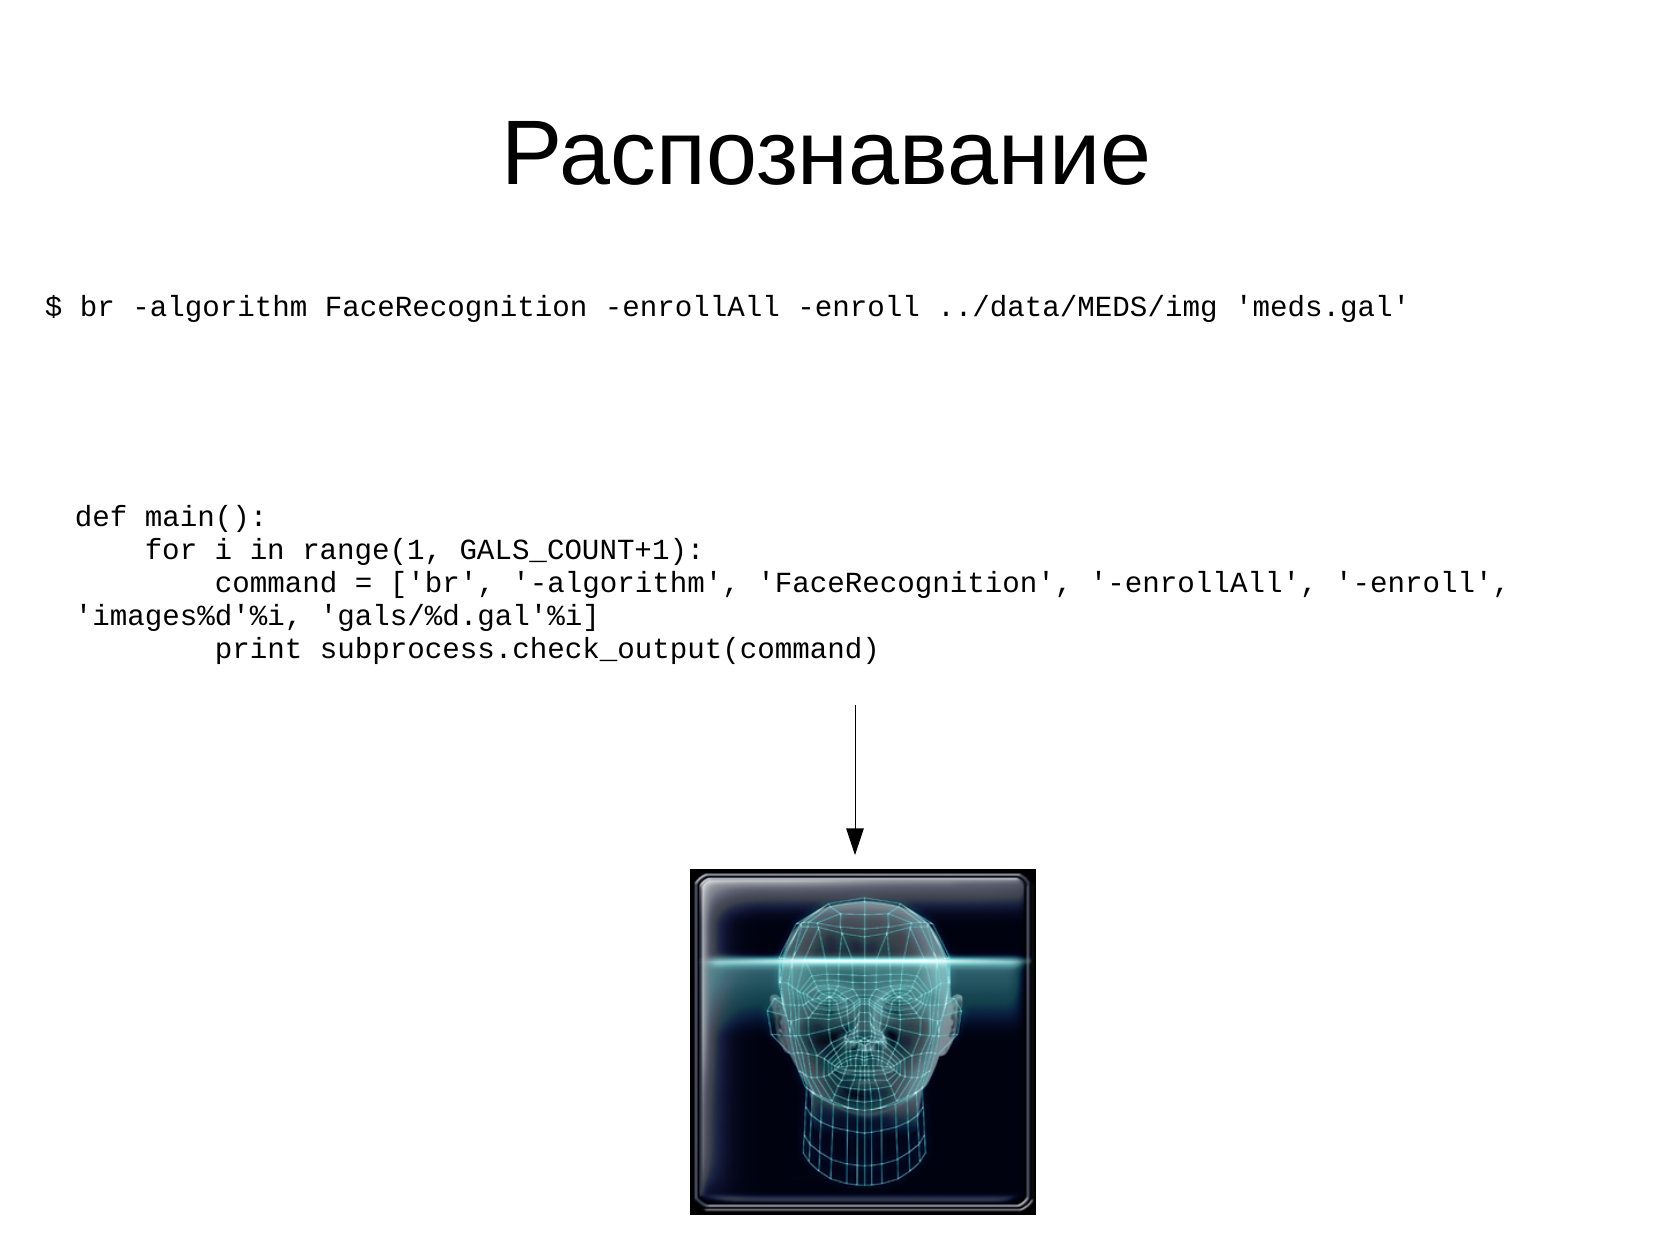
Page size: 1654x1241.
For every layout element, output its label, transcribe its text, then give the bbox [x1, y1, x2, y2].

title Распознавание [82, 49, 1571, 257]
text_box def main(): for i in range(1, GALS_COUNT+1): command = ['br', '-algorithm', 'FaceRecognition', '-enrollAll', '-enroll', 'images%d'%i, 'gals/%d.gal'%i] print subprocess.check_output(command) [60, 495, 1593, 676]
text_box $ br -algorithm FaceRecognition -enrollAll -enroll ../data/MEDS/img 'meds.gal' [30, 285, 1606, 453]
picture [690, 869, 1036, 1216]
